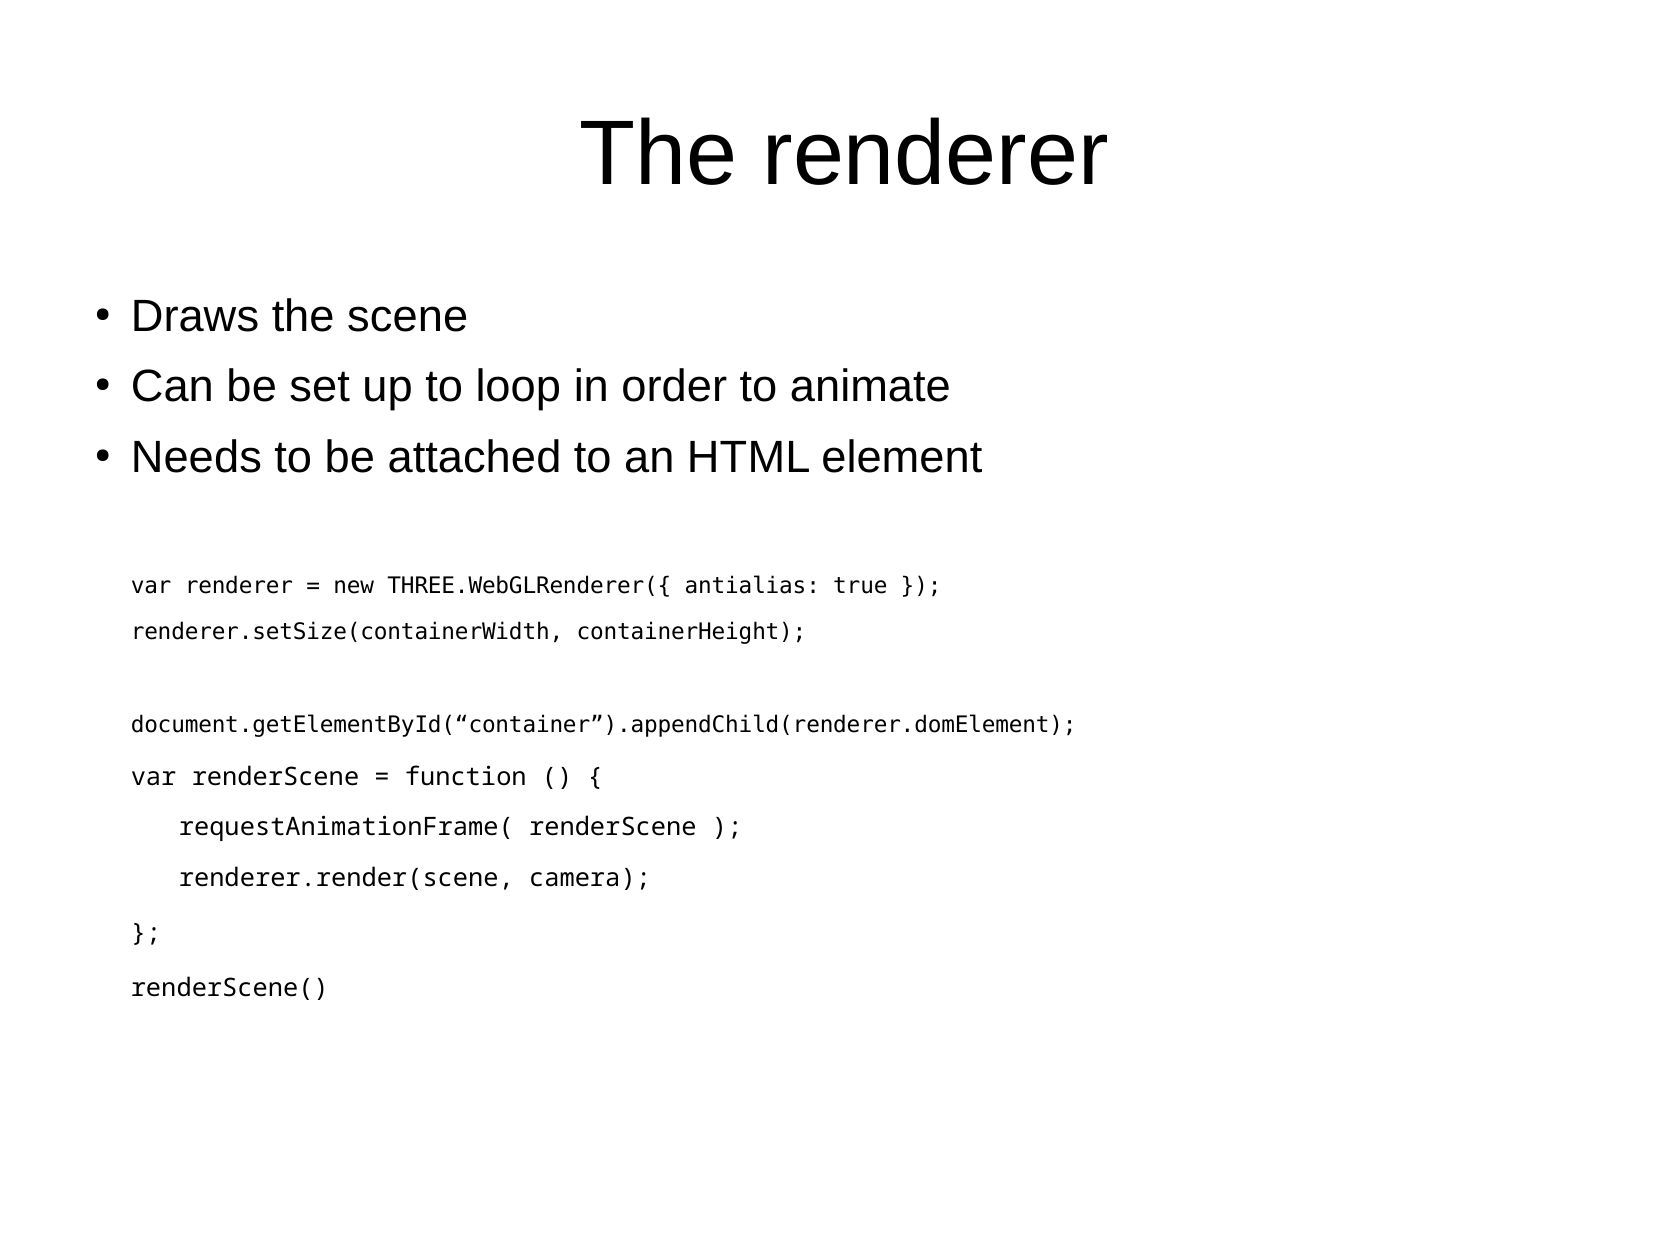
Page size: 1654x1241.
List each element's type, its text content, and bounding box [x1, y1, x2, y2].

title The renderer [82, 49, 1571, 257]
list Draws the scene Can be set up to loop in order to animate Needs to be attached to an HTML element var renderer = new THREE.WebGLRenderer({ antialias: true }); renderer.setSize(containerWidth, containerHeight); document.getElementById(“container”).appendChild(renderer.domElement); var renderScene = function () { requestAnimationFrame( renderScene ); renderer.render(scene, camera); }; renderScene() [82, 290, 1571, 1010]
